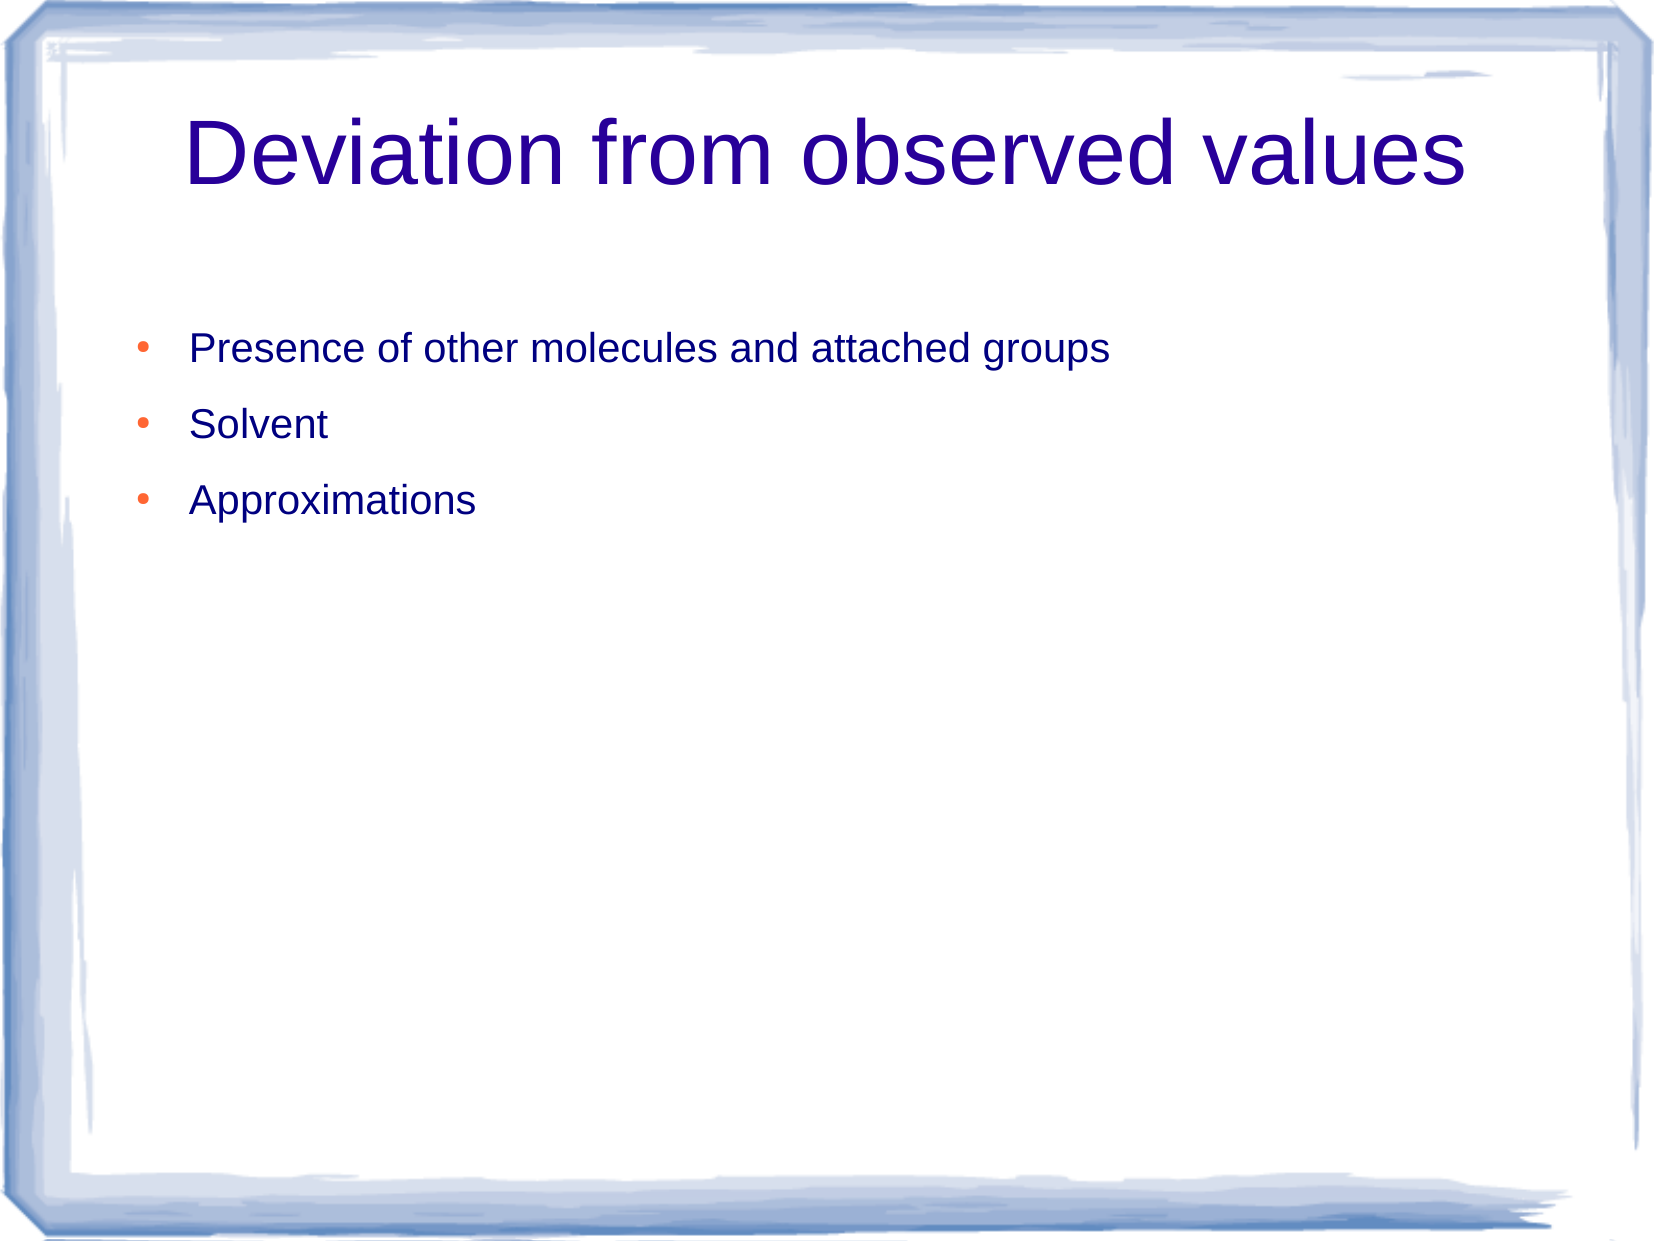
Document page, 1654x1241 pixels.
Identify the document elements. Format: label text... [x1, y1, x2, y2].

list Presence of other molecules and attached groups Solvent Approximations [118, 324, 1571, 1004]
title Deviation from observed values [82, 49, 1571, 257]
picture [0, 0, 1654, 1241]
